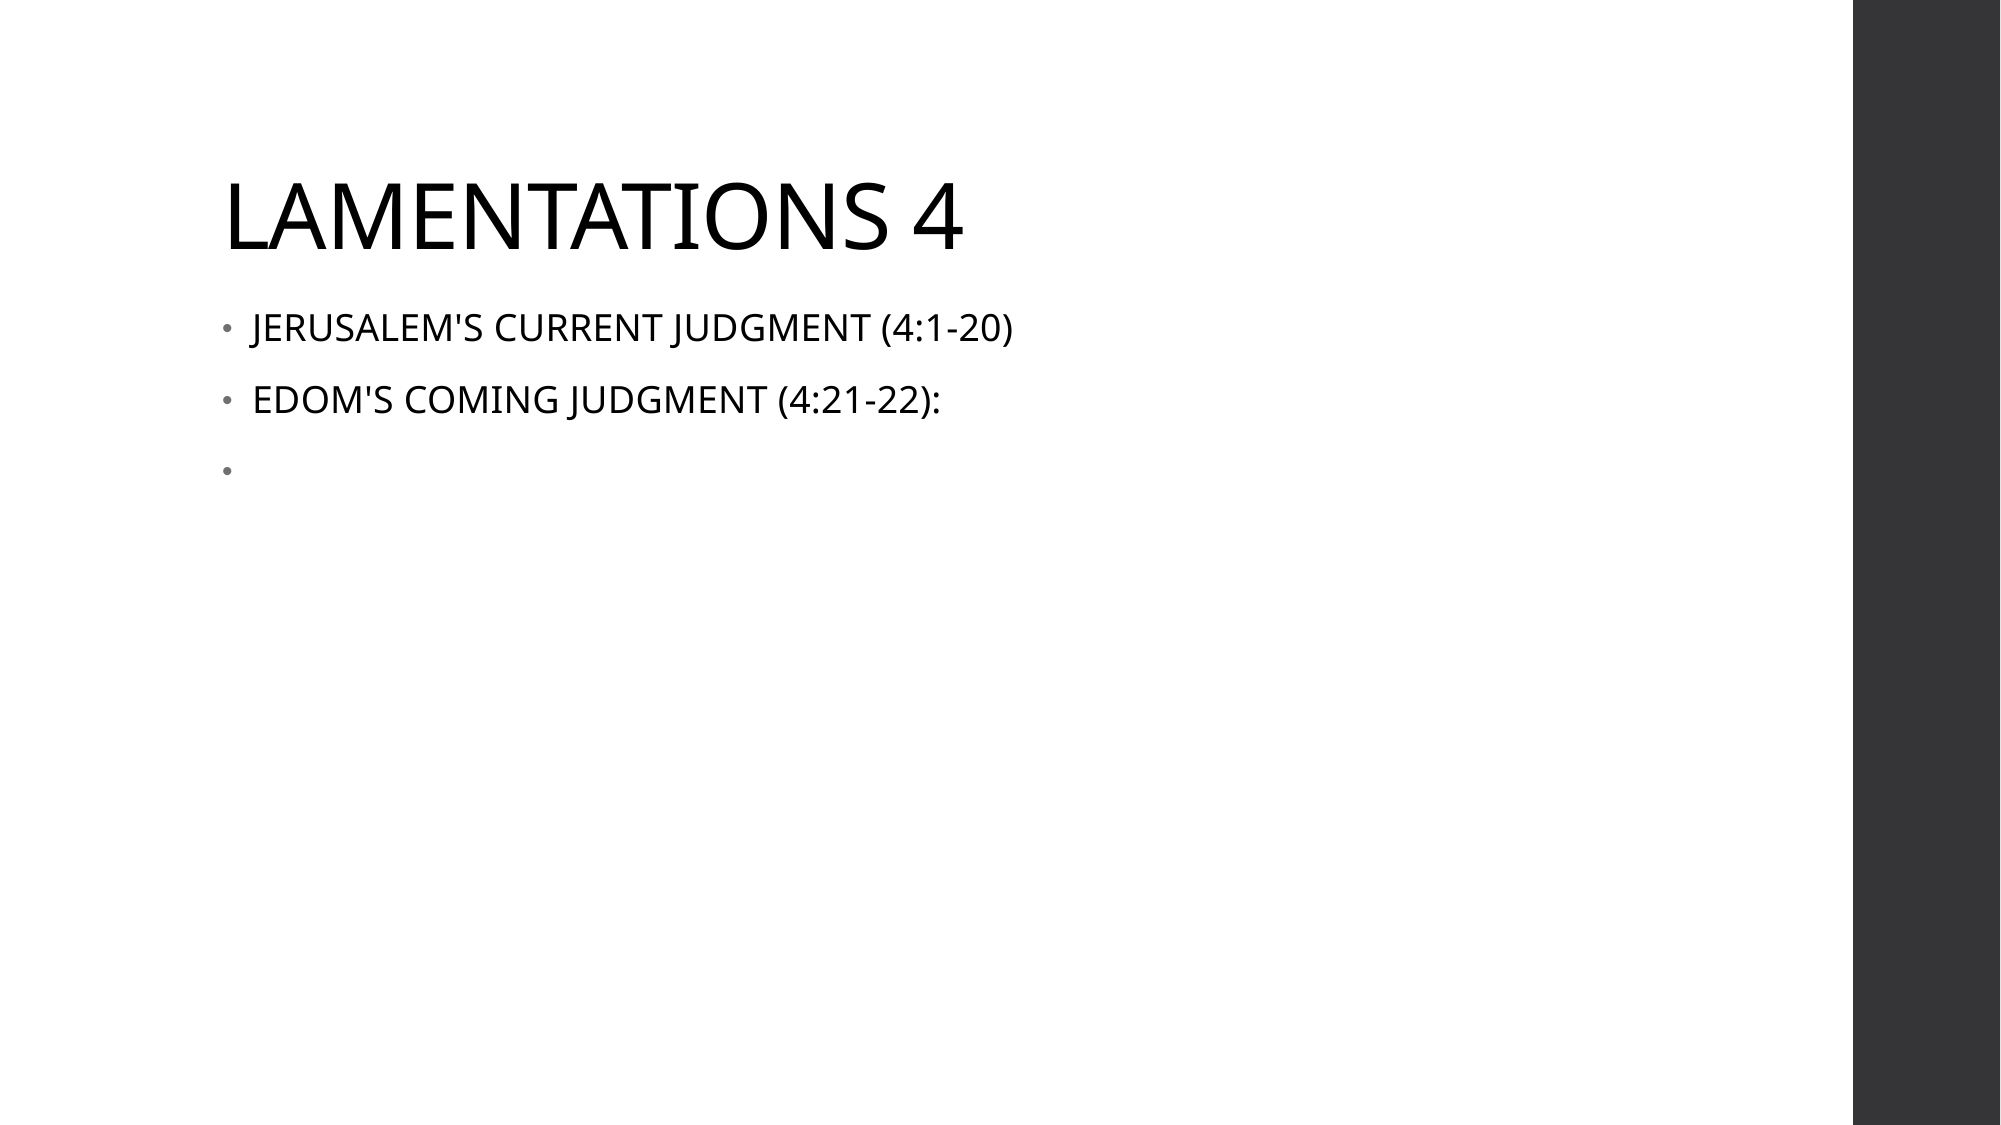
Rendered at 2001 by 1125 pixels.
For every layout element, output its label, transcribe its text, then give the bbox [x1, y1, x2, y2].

list JERUSALEM'S CURRENT JUDGMENT (4:1-20) EDOM'S COMING JUDGMENT (4:21-22): [206, 299, 1617, 1014]
title LAMENTATIONS 4 [206, 60, 1797, 278]
